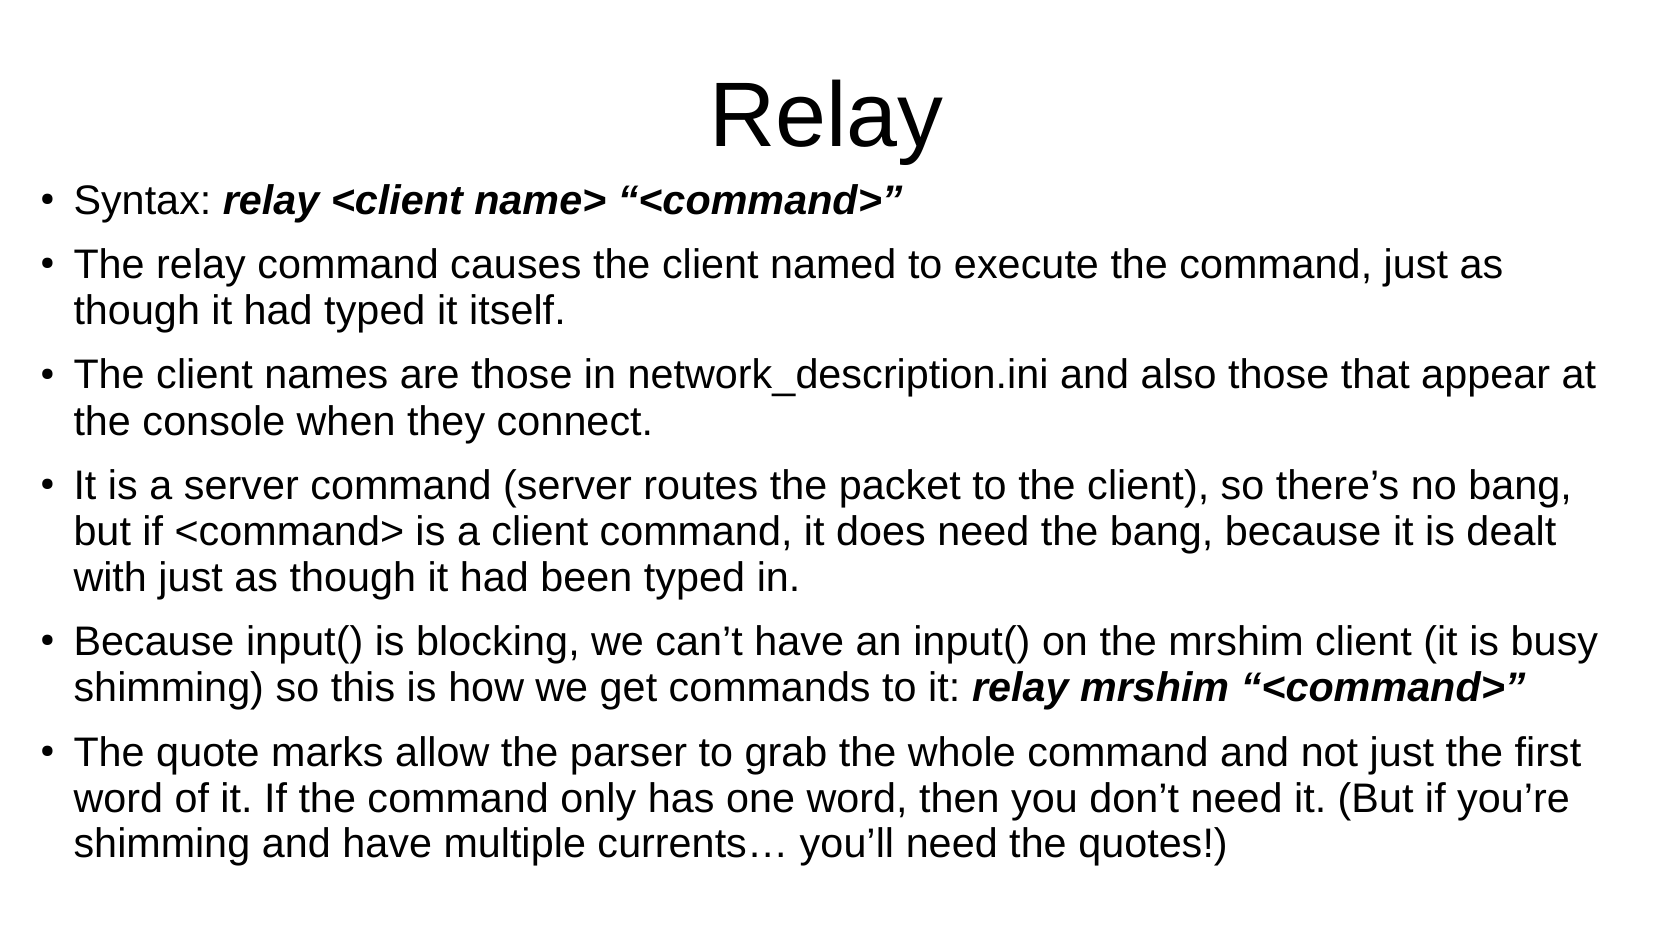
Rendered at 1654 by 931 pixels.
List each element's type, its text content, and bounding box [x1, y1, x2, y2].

title Relay [82, 37, 1571, 177]
list Syntax: relay <client name> “<command>” The relay command causes the client named to execute the command, just as though it had typed it itself. The client names are those in network_description.ini and also those that appear at the console when they connect. It is a server command (server routes the packet to the client), so there’s no bang, but if <command> is a client command, it does need the bang, because it is dealt with just as though it had been typed in. Because input() is blocking, we can’t have an input() on the mrshim client (it is busy shimming) so this is how we get commands to it: relay mrshim “<command>” The quote marks allow the parser to grab the whole command and not just the first word of it. If the command only has one word, then you don’t need it. (But if you’re shimming and have multiple currents… you’ll need the quotes!) [29, 177, 1625, 916]
